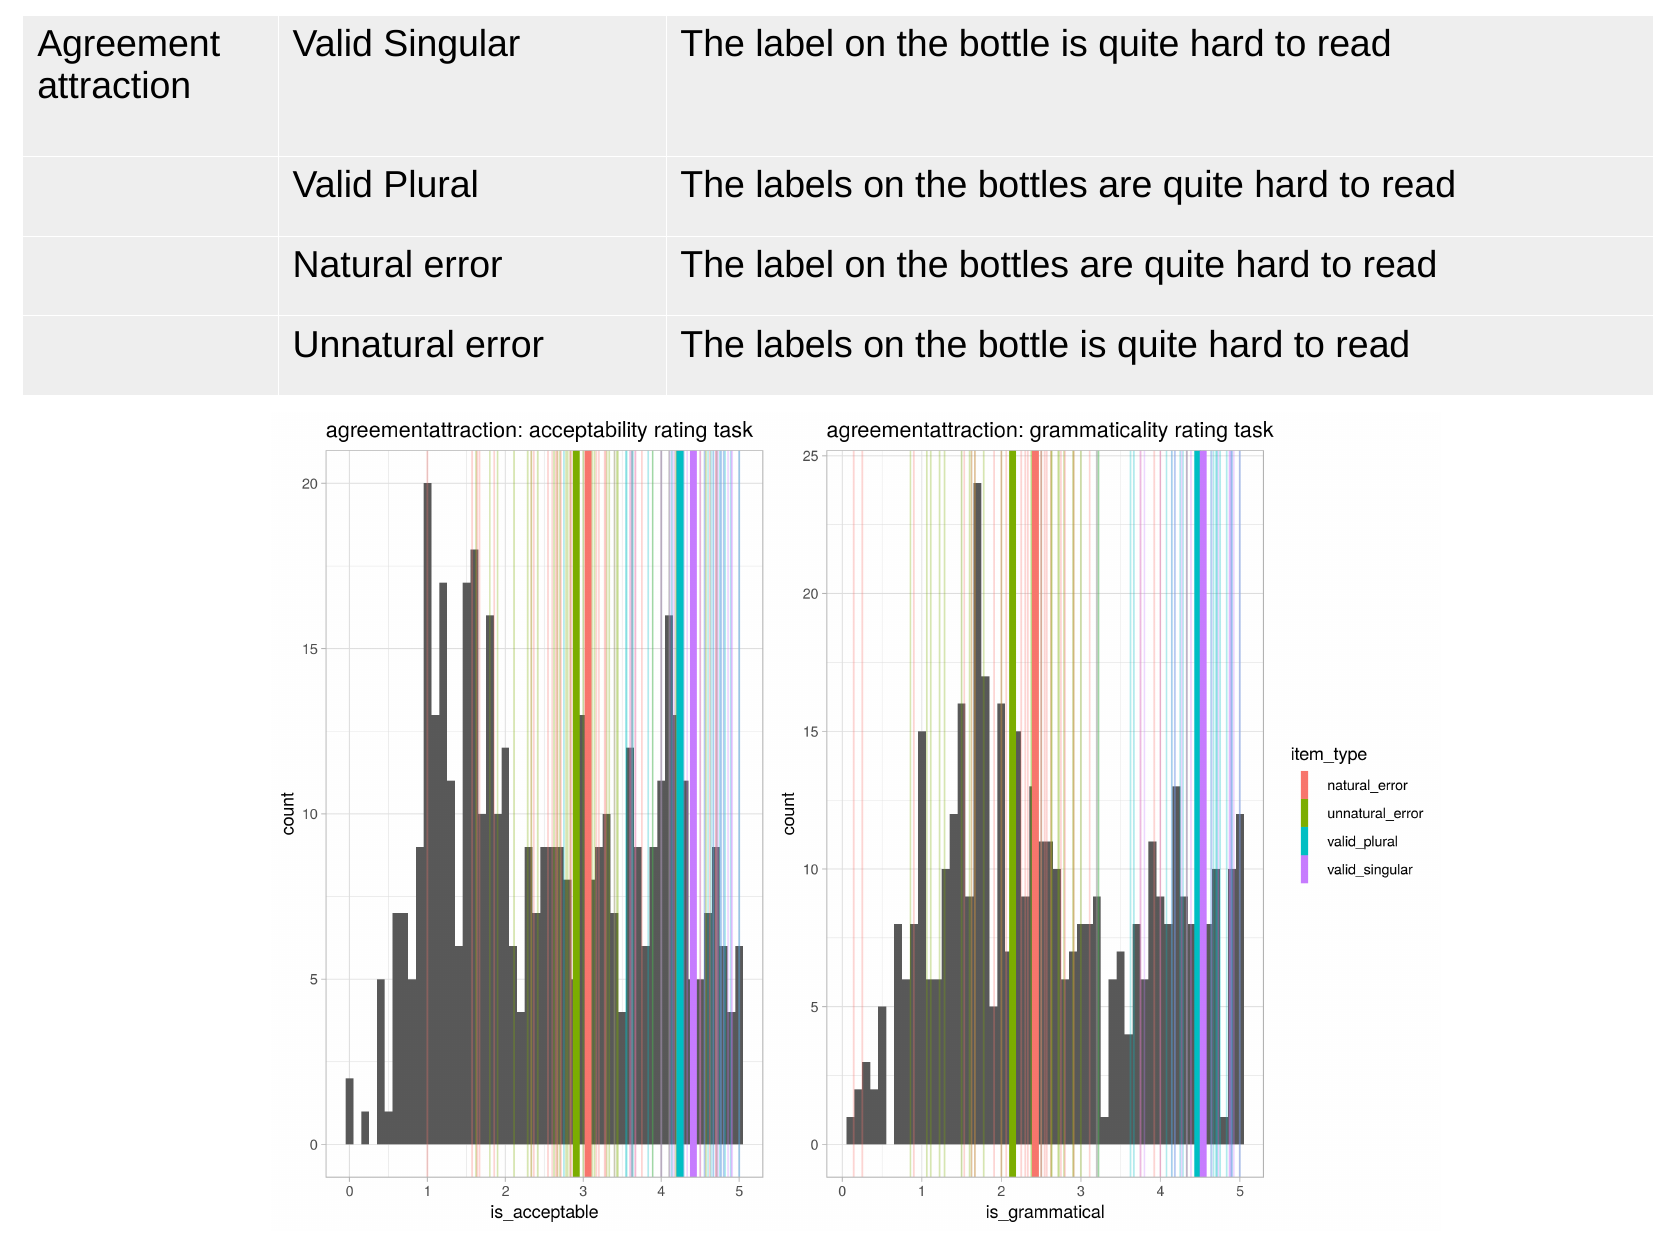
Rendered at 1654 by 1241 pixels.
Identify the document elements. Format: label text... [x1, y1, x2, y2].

table_cell The labels on the bottle is quite hard to read [667, 316, 1653, 395]
picture [271, 412, 1441, 1231]
table_cell Valid Plural [279, 157, 666, 236]
table_cell The label on the bottles are quite hard to read [667, 237, 1653, 315]
table_header Agreement attraction [23, 16, 278, 156]
table_cell Natural error [279, 237, 666, 315]
table_cell The labels on the bottles are quite hard to read [667, 157, 1653, 236]
table_cell [23, 157, 278, 236]
table_header The label on the bottle is quite hard to read [667, 16, 1653, 156]
table_cell [23, 237, 278, 315]
table_header Valid Singular [279, 16, 666, 156]
table_cell Unnatural error [279, 316, 666, 395]
table_cell [23, 316, 278, 395]
